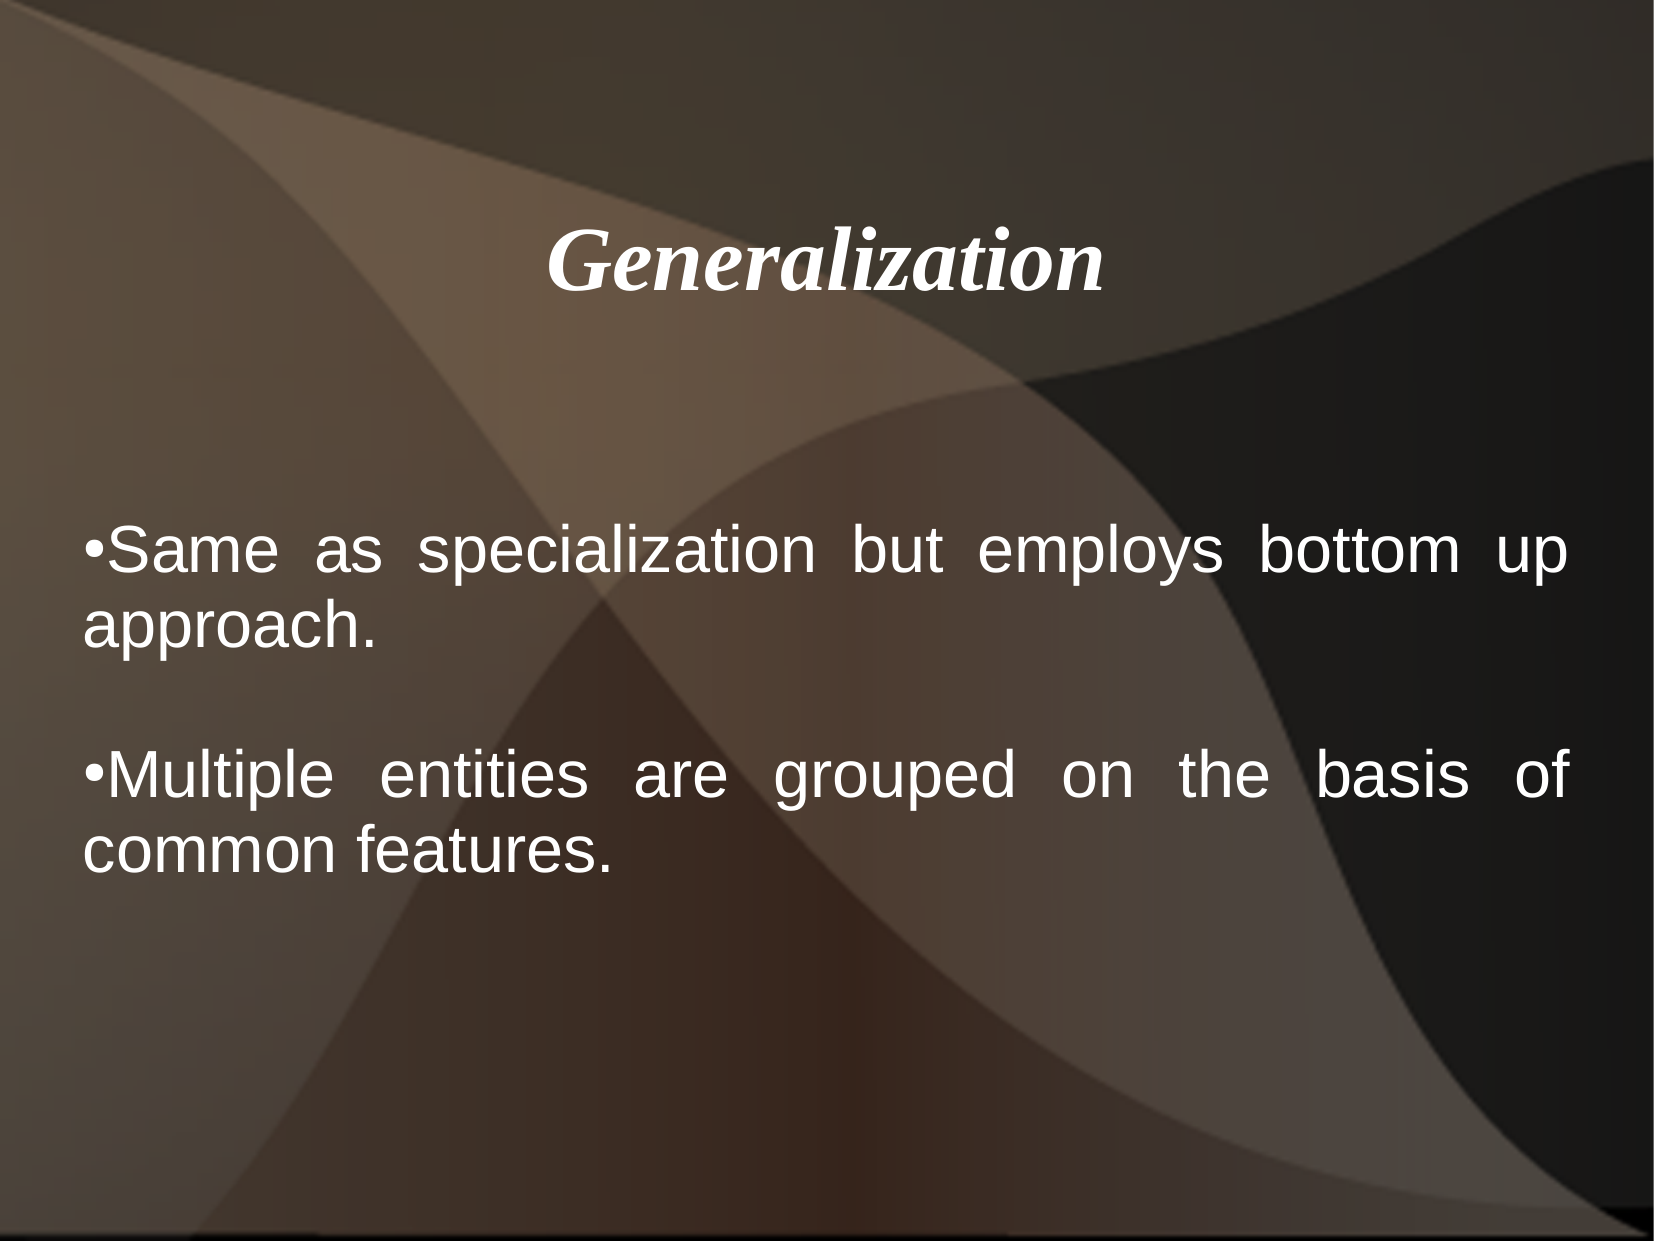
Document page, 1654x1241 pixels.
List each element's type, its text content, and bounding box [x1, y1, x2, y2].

subtitle Same as specialization but employs bottom up approach. Multiple entities are grouped on the basis of common features. [82, 297, 1571, 1102]
picture [0, 0, 1654, 1241]
title Generalization [82, 155, 1571, 297]
